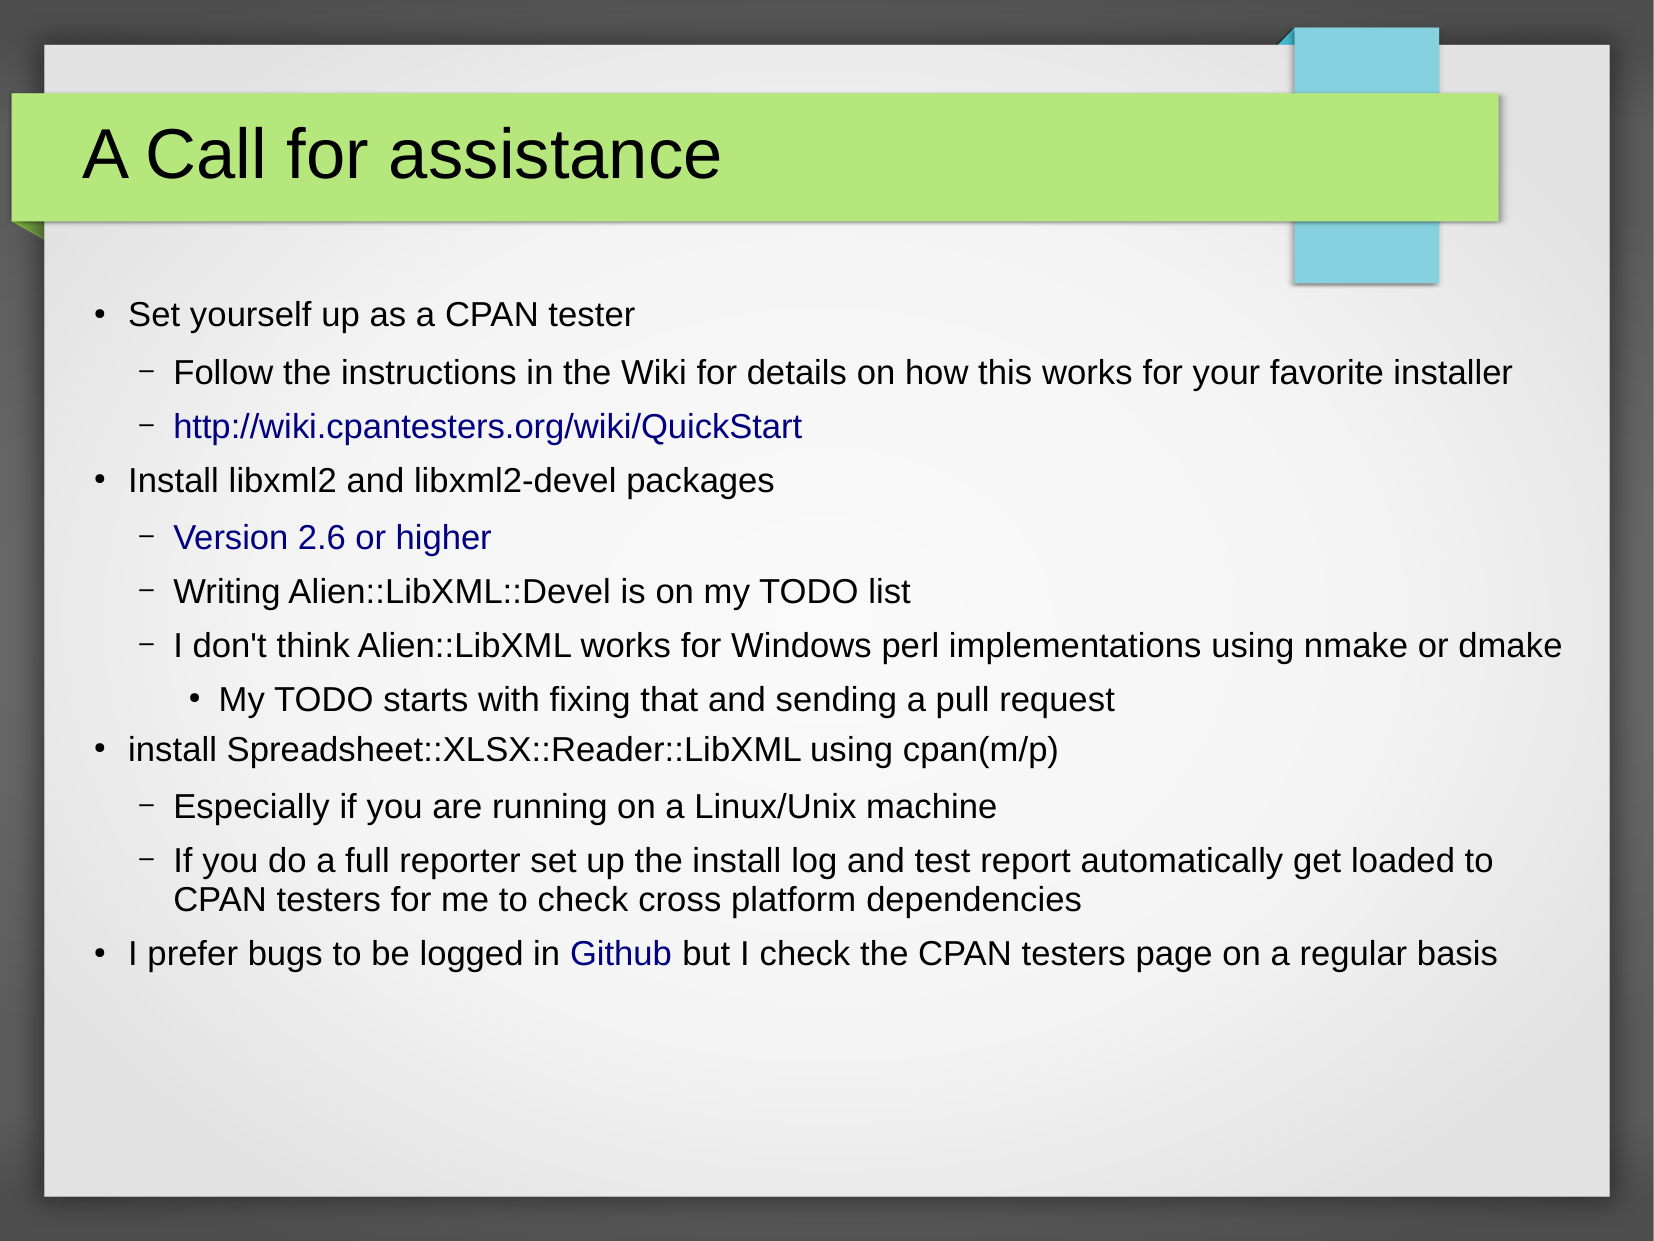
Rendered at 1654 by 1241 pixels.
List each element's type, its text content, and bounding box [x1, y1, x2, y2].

picture [0, 0, 1654, 1241]
title A Call for assistance [82, 94, 1264, 213]
list Set yourself up as a CPAN tester Follow the instructions in the Wiki for details on how this works for your favorite installer http://wiki.cpantesters.org/wiki/QuickStart Install libxml2 and libxml2-devel packages Version 2.6 or higher Writing Alien::LibXML::Devel is on my TODO list I don't think Alien::LibXML works for Windows perl implementations using nmake or dmake My TODO starts with fixing that and sending a pull request install Spreadsheet::XLSX::Reader::LibXML using cpan(m/p) Especially if you are running on a Linux/Unix machine If you do a full reporter set up the install log and test report automatically get loaded to CPAN testers for me to check cross platform dependencies I prefer bugs to be logged in Github but I check the CPAN testers page on a regular basis [82, 295, 1571, 1015]
